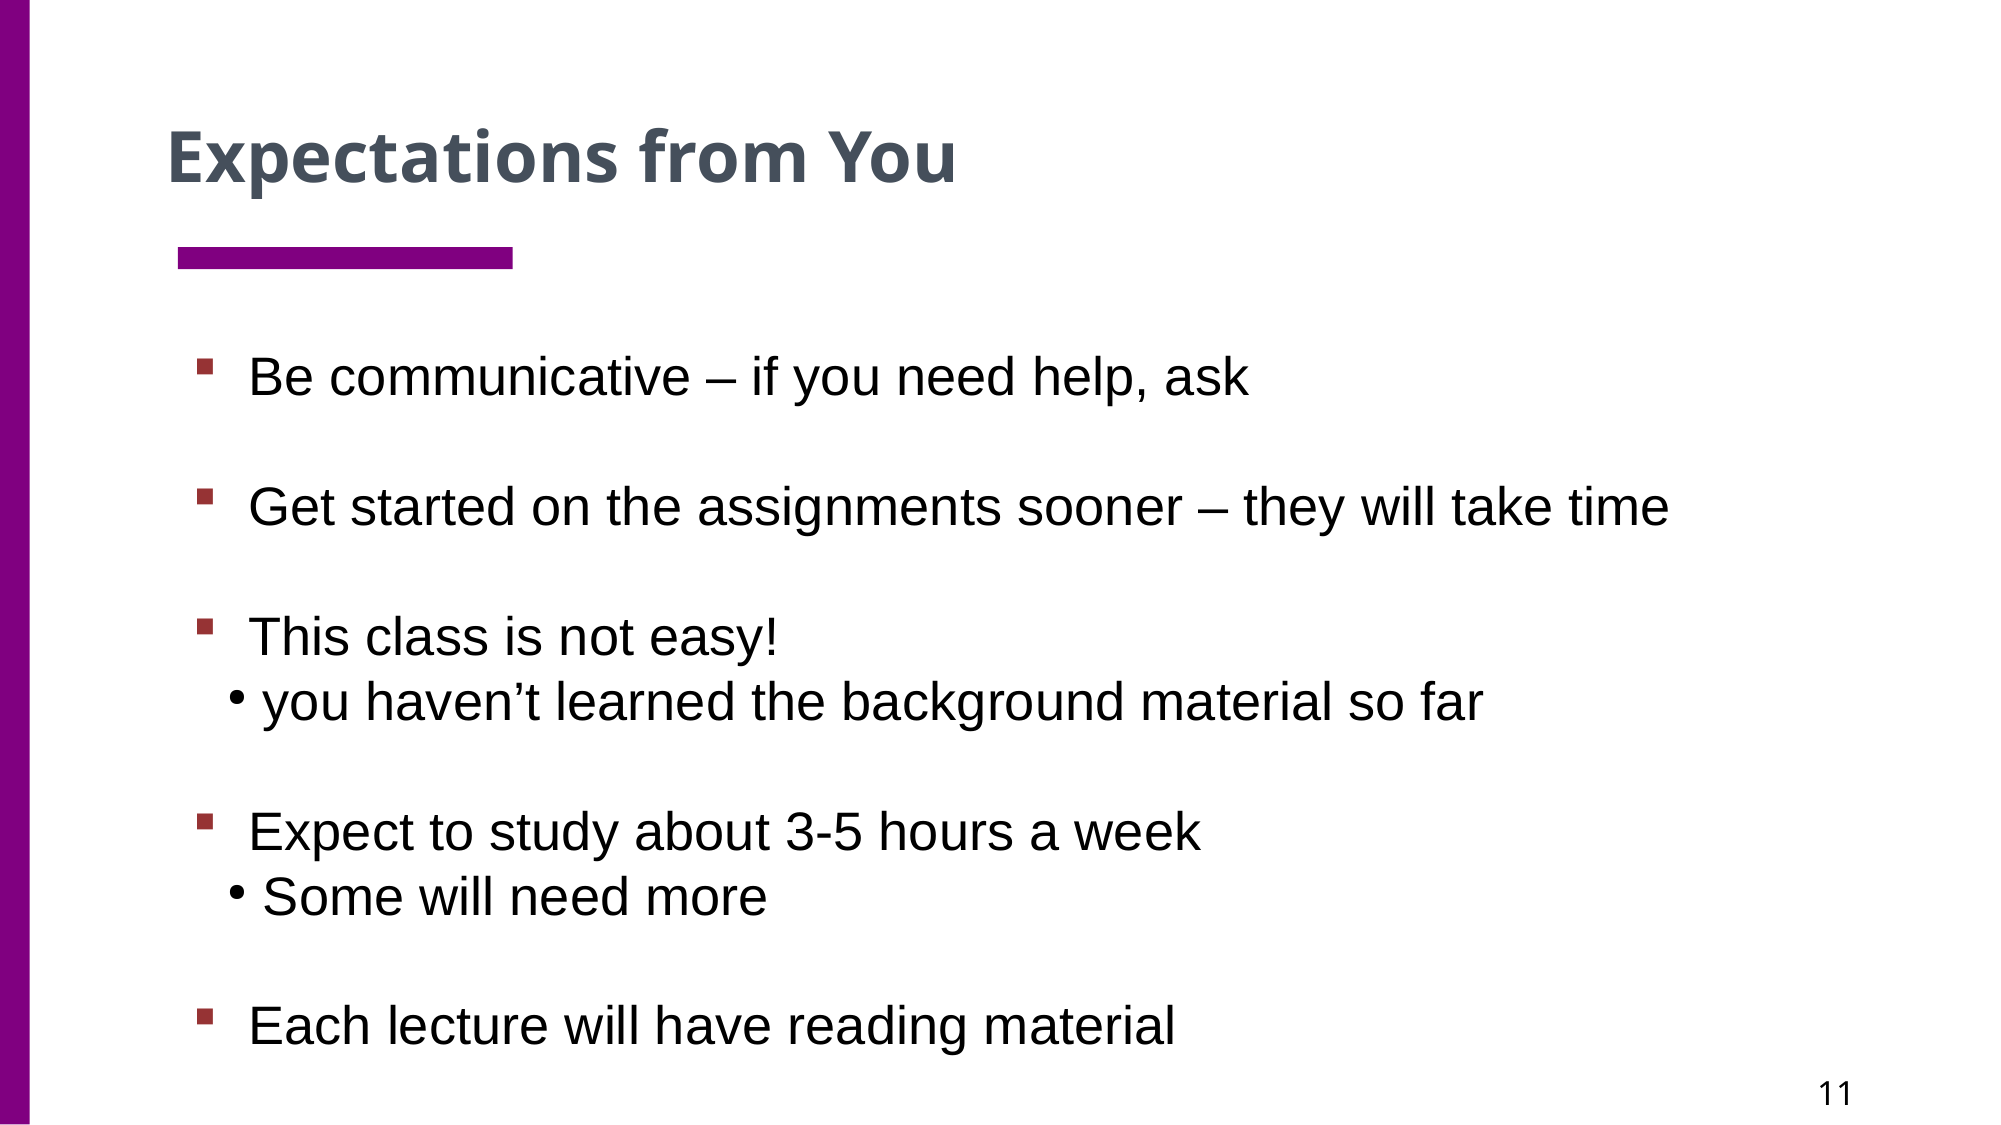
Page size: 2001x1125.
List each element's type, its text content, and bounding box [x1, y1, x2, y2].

text_box Be communicative – if you need help, ask Get started on the assignments sooner – they will take time This class is not easy! you haven’t learned the background material so far Expect to study about 3-5 hours a week Some will need more Each lecture will have reading material [177, 326, 1875, 1050]
text_box Expectations from You [151, 0, 1849, 212]
